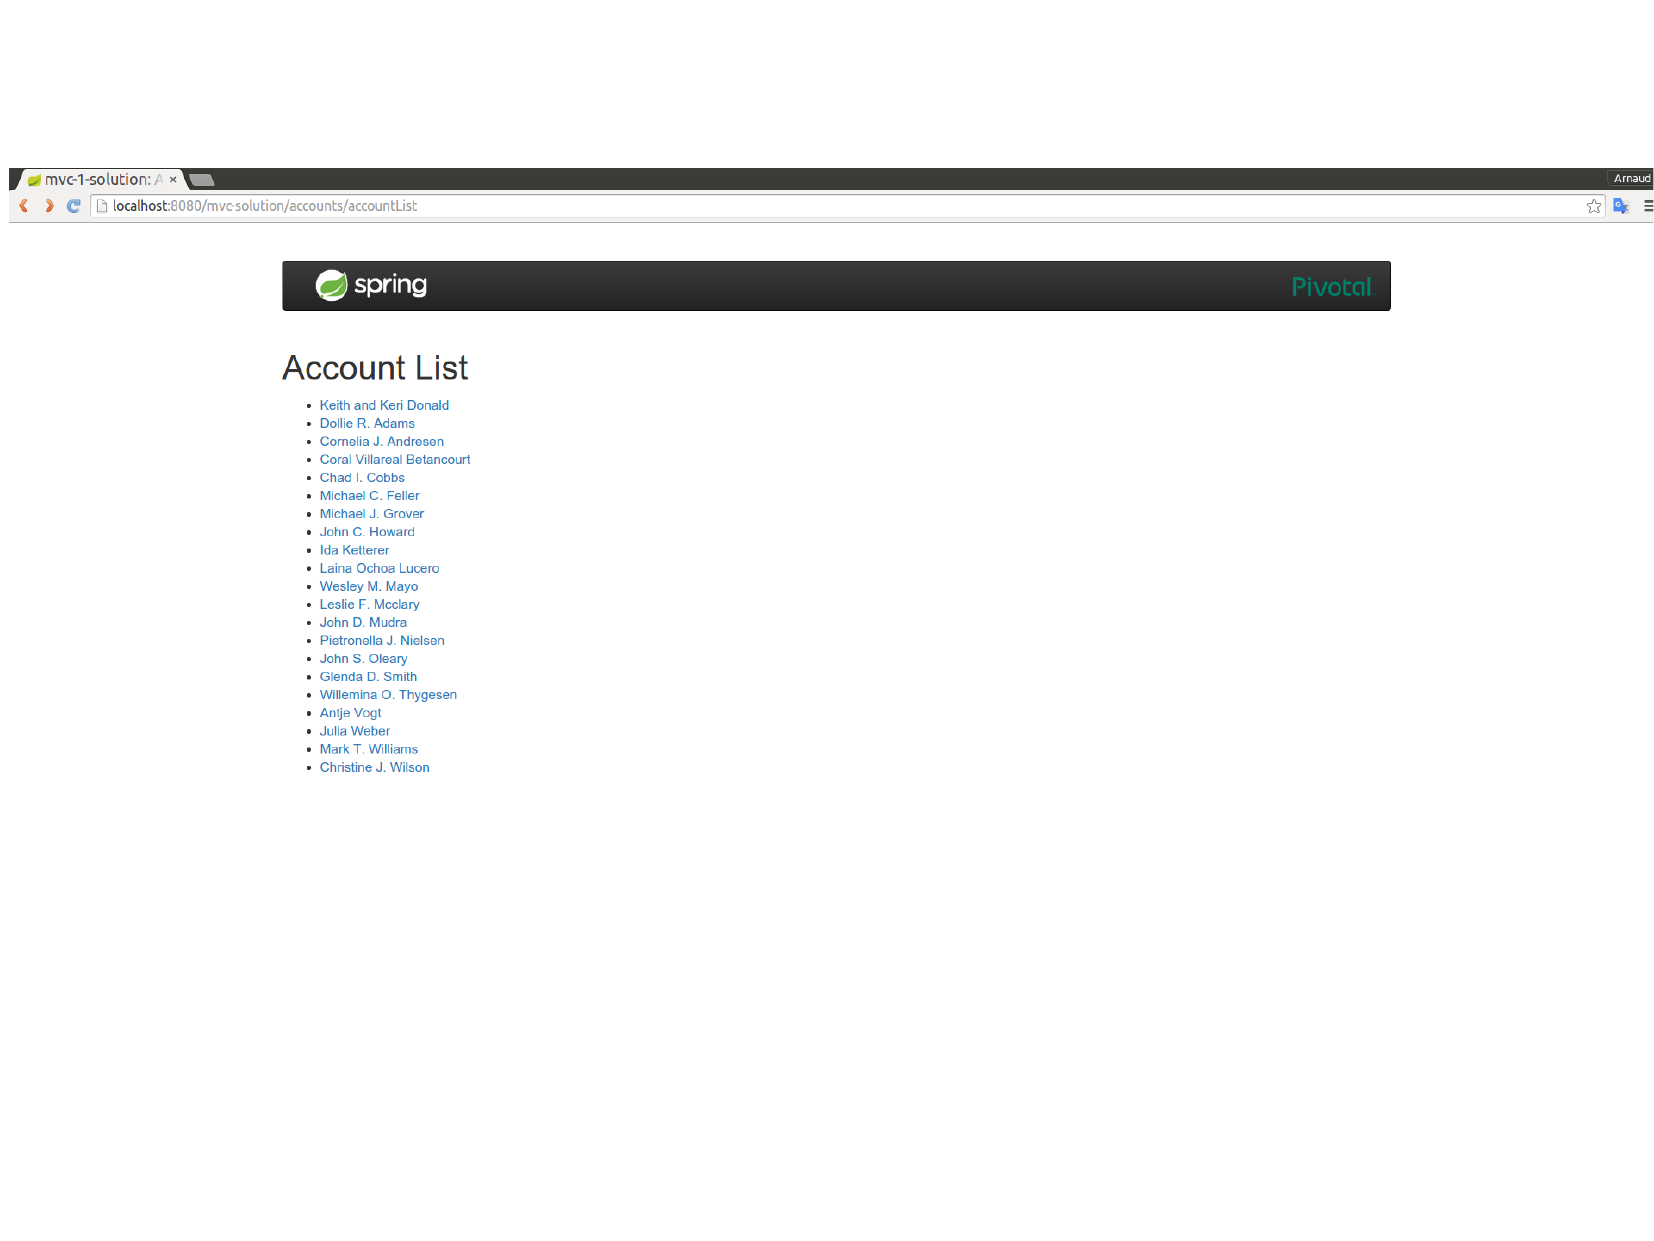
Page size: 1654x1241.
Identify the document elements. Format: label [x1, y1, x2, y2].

picture [9, 168, 1654, 1079]
